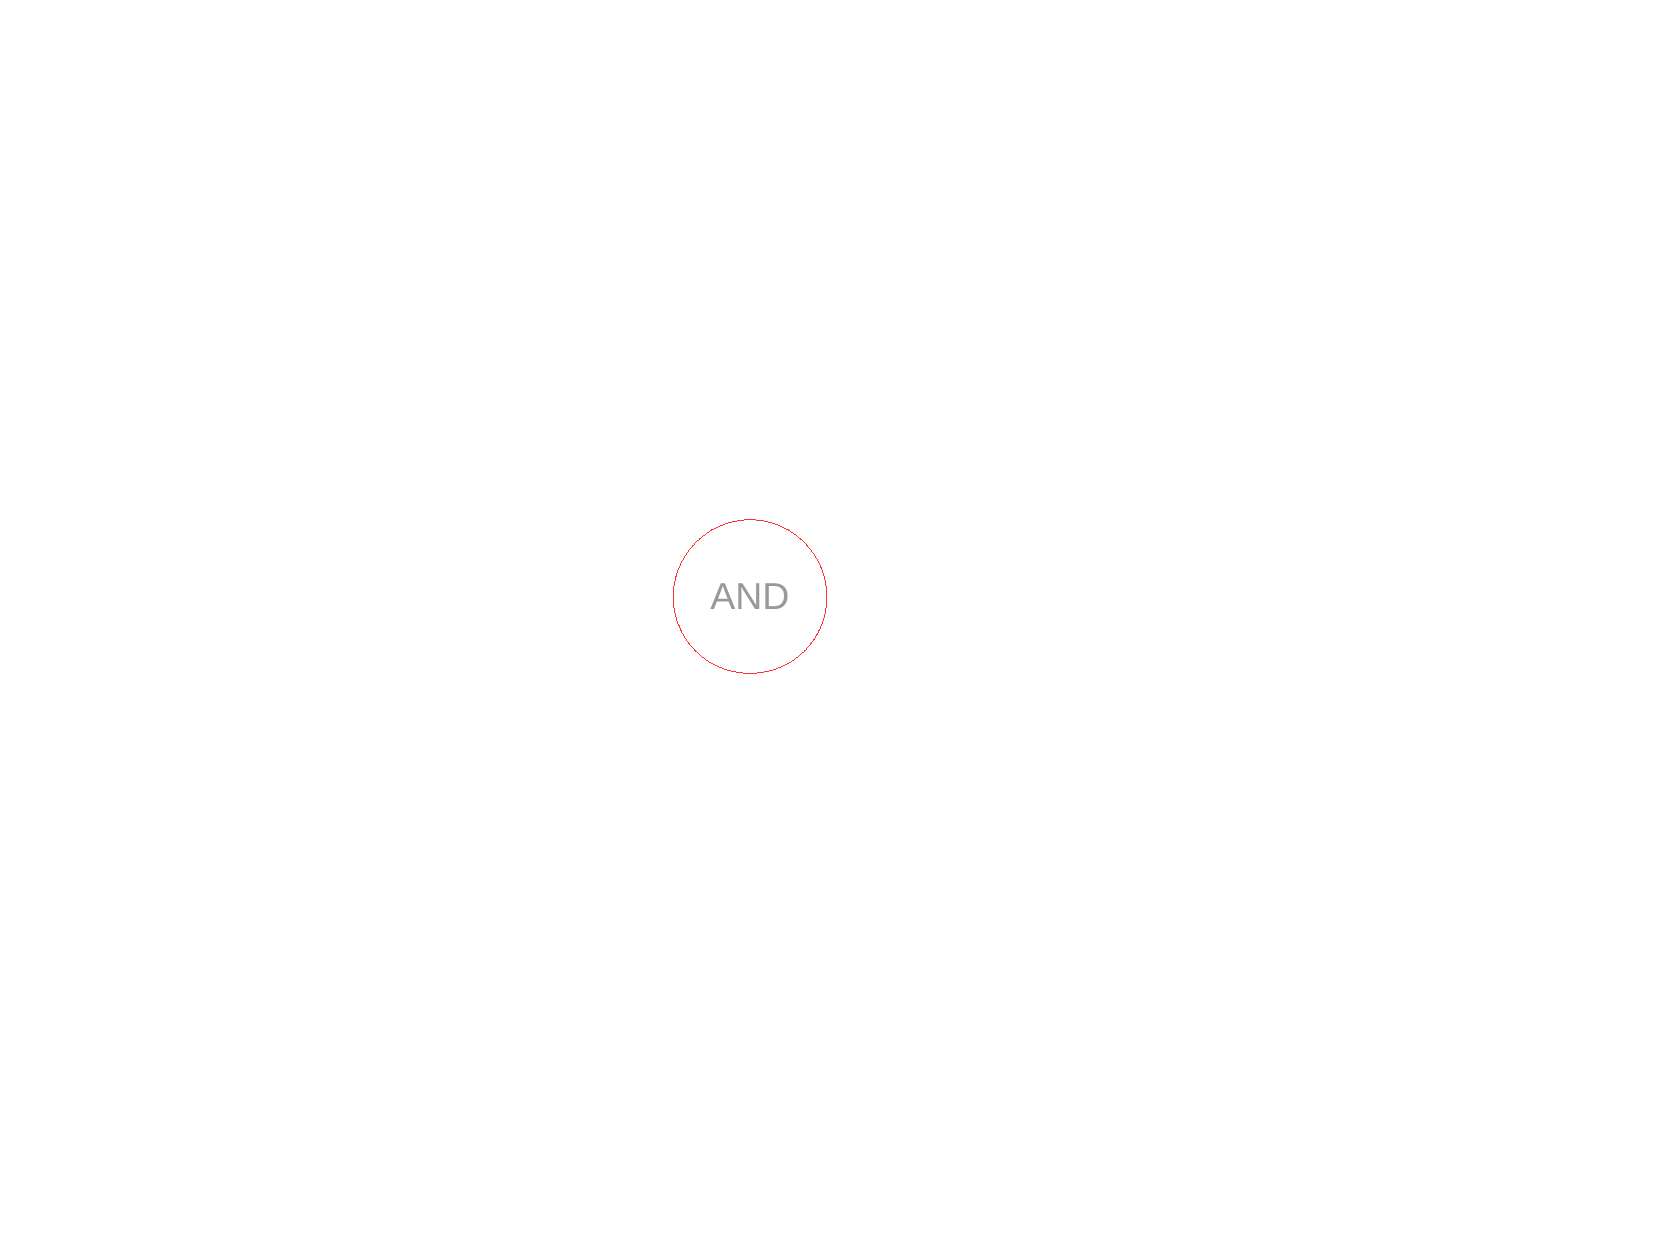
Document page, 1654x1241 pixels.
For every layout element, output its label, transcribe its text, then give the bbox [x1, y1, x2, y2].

text_box AND [673, 519, 827, 674]
